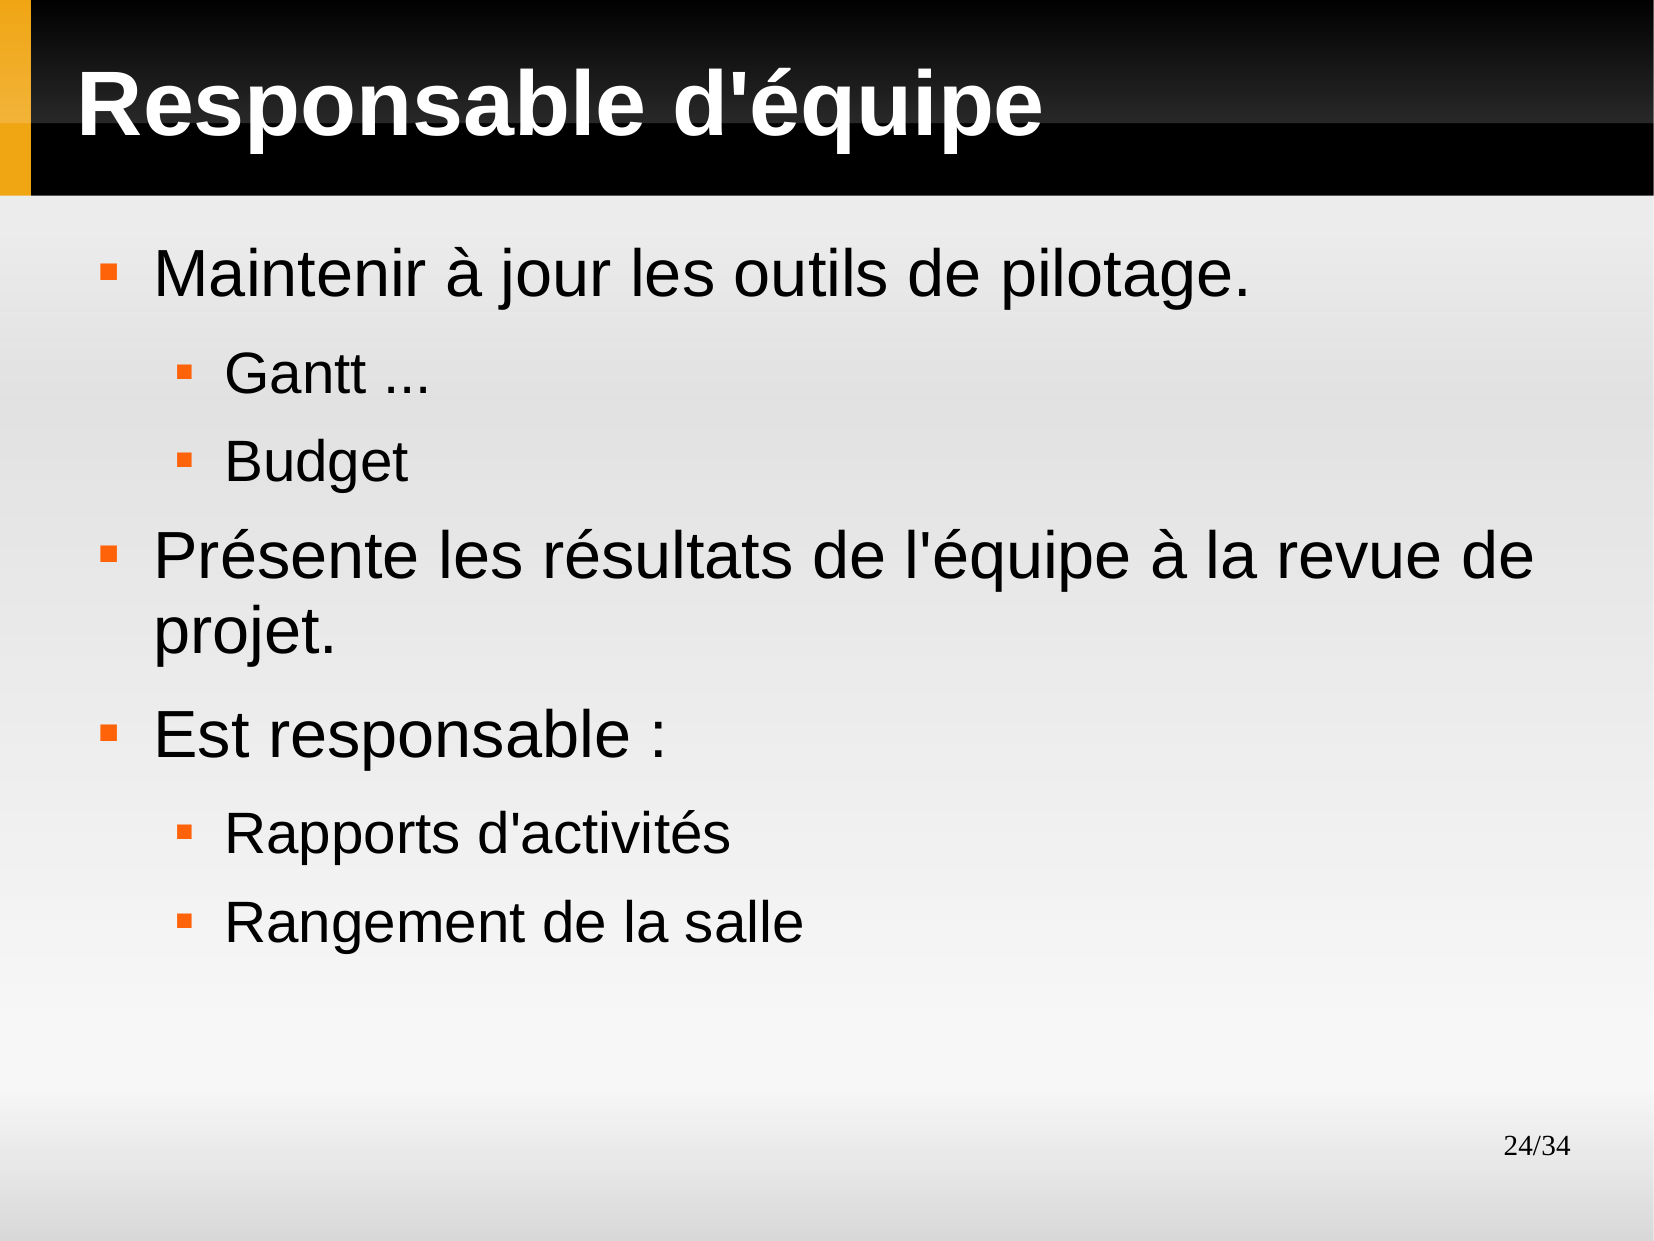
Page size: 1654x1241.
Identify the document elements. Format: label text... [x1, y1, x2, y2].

list Maintenir à jour les outils de pilotage. Gantt ... Budget Présente les résultats de l'équipe à la revue de projet. Est responsable : Rapports d'activités Rangement de la salle [82, 236, 1571, 1109]
picture [0, 0, 1654, 1241]
title Responsable d'équipe [76, 0, 1565, 208]
